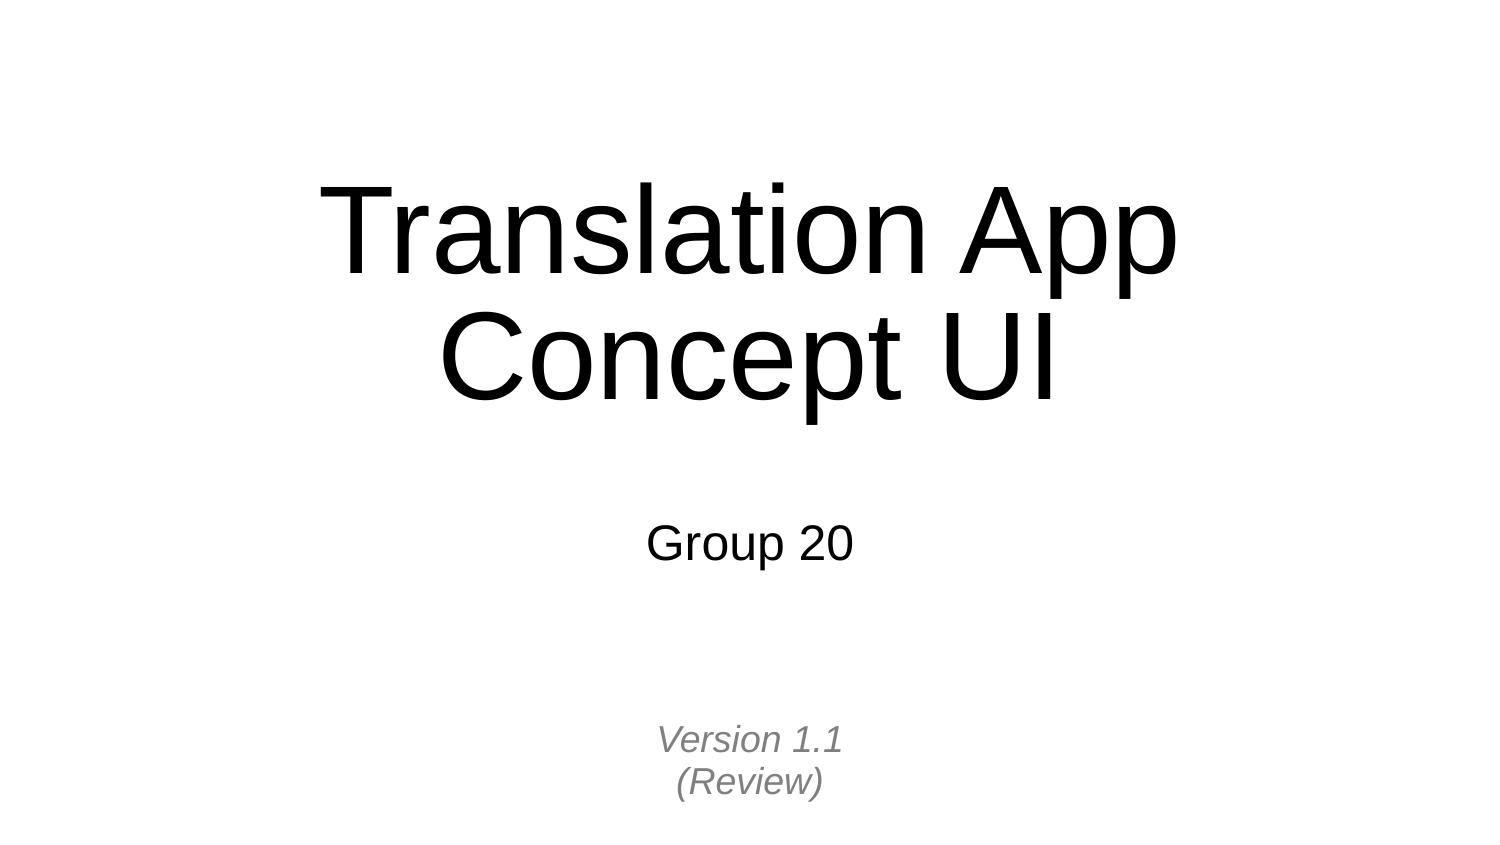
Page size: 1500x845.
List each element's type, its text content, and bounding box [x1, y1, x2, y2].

text_box Version 1.1 (Review) [637, 710, 863, 810]
title Translation App Concept UI [187, 138, 1313, 433]
subtitle Group 20 [187, 443, 1313, 648]
